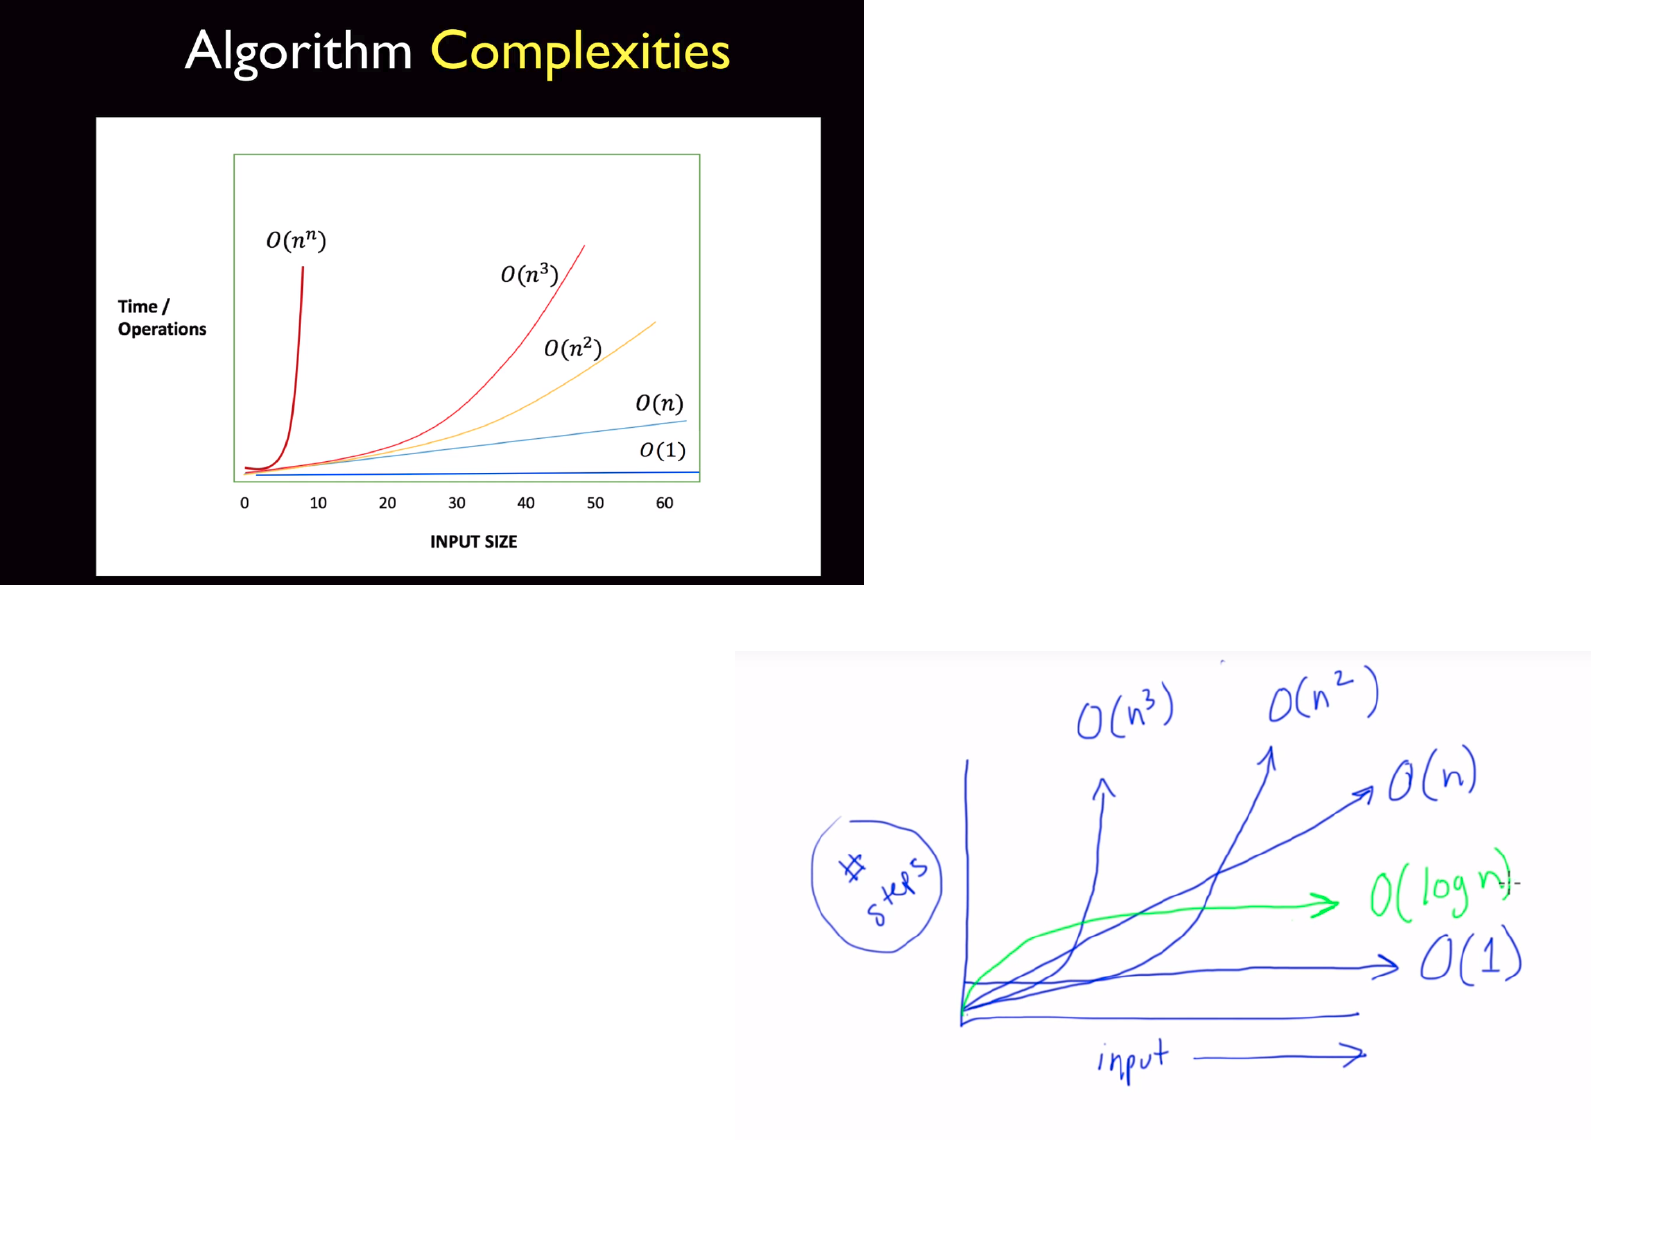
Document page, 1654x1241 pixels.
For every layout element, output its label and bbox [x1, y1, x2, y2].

picture [735, 651, 1591, 1141]
picture [0, 0, 864, 586]
